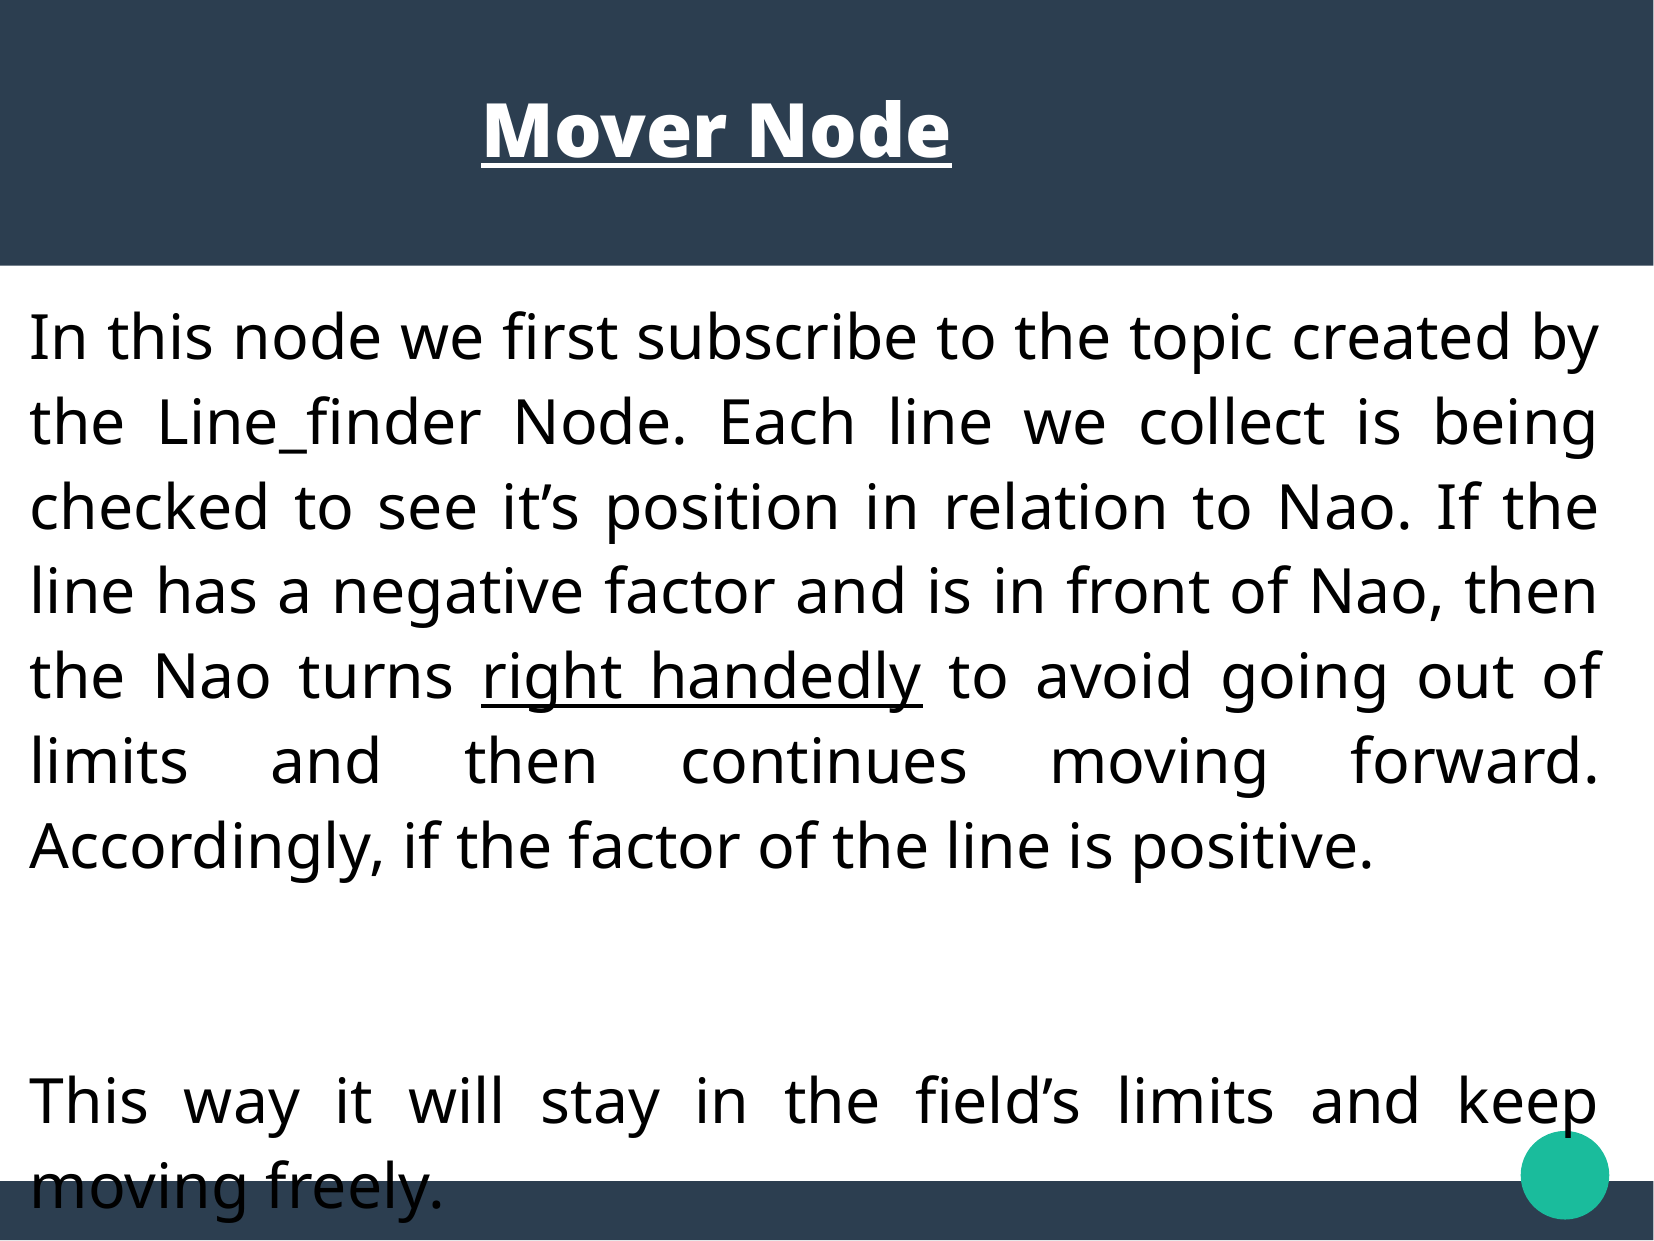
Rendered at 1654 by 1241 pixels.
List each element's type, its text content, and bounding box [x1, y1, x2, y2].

title Mover Node [150, 49, 1595, 207]
text_box In this node we first subscribe to the topic created by the Line_finder Node. Each line we collect is being checked to see it’s position in relation to Nao. If the line has a negative factor and is in front of Nao, then the Nao turns right handedly to avoid going out of limits and then continues moving forward. Accordingly, if the factor of the line is positive. This way it will stay in the field’s limits and keep moving freely. [15, 285, 1636, 1156]
